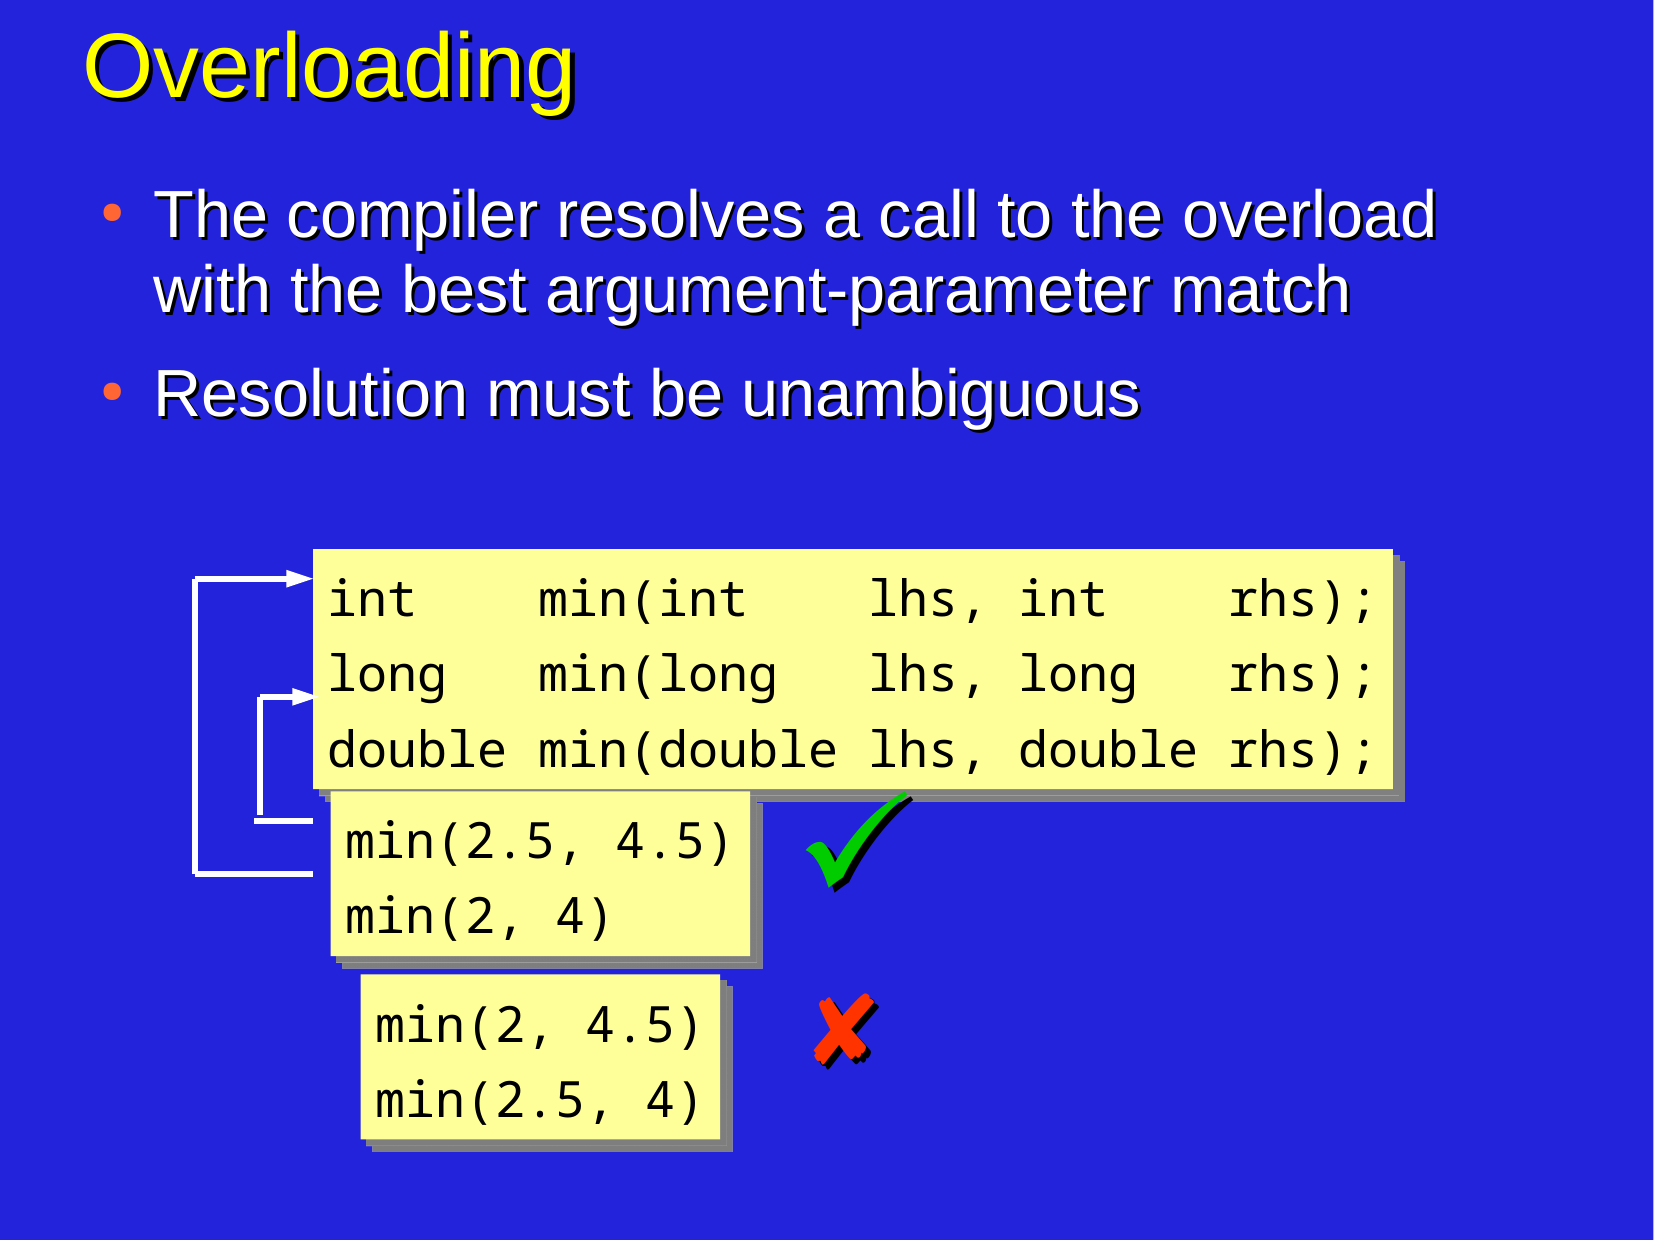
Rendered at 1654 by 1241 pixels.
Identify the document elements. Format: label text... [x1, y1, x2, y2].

text_box int min(int lhs, int rhs); long min(long lhs, long rhs); double min(double lhs, double rhs); [313, 549, 1393, 790]
text_box  [787, 941, 907, 1106]
text_box  [779, 749, 957, 945]
text_box min(2.5, 4.5) min(2, 4) [330, 791, 751, 957]
text_box min(2, 4.5) min(2.5, 4) [360, 974, 721, 1140]
list The compiler resolves a call to the overload with the best argument-parameter match Resolution must be unambiguous [82, 177, 1571, 1182]
title Overloading [82, 2, 1571, 130]
